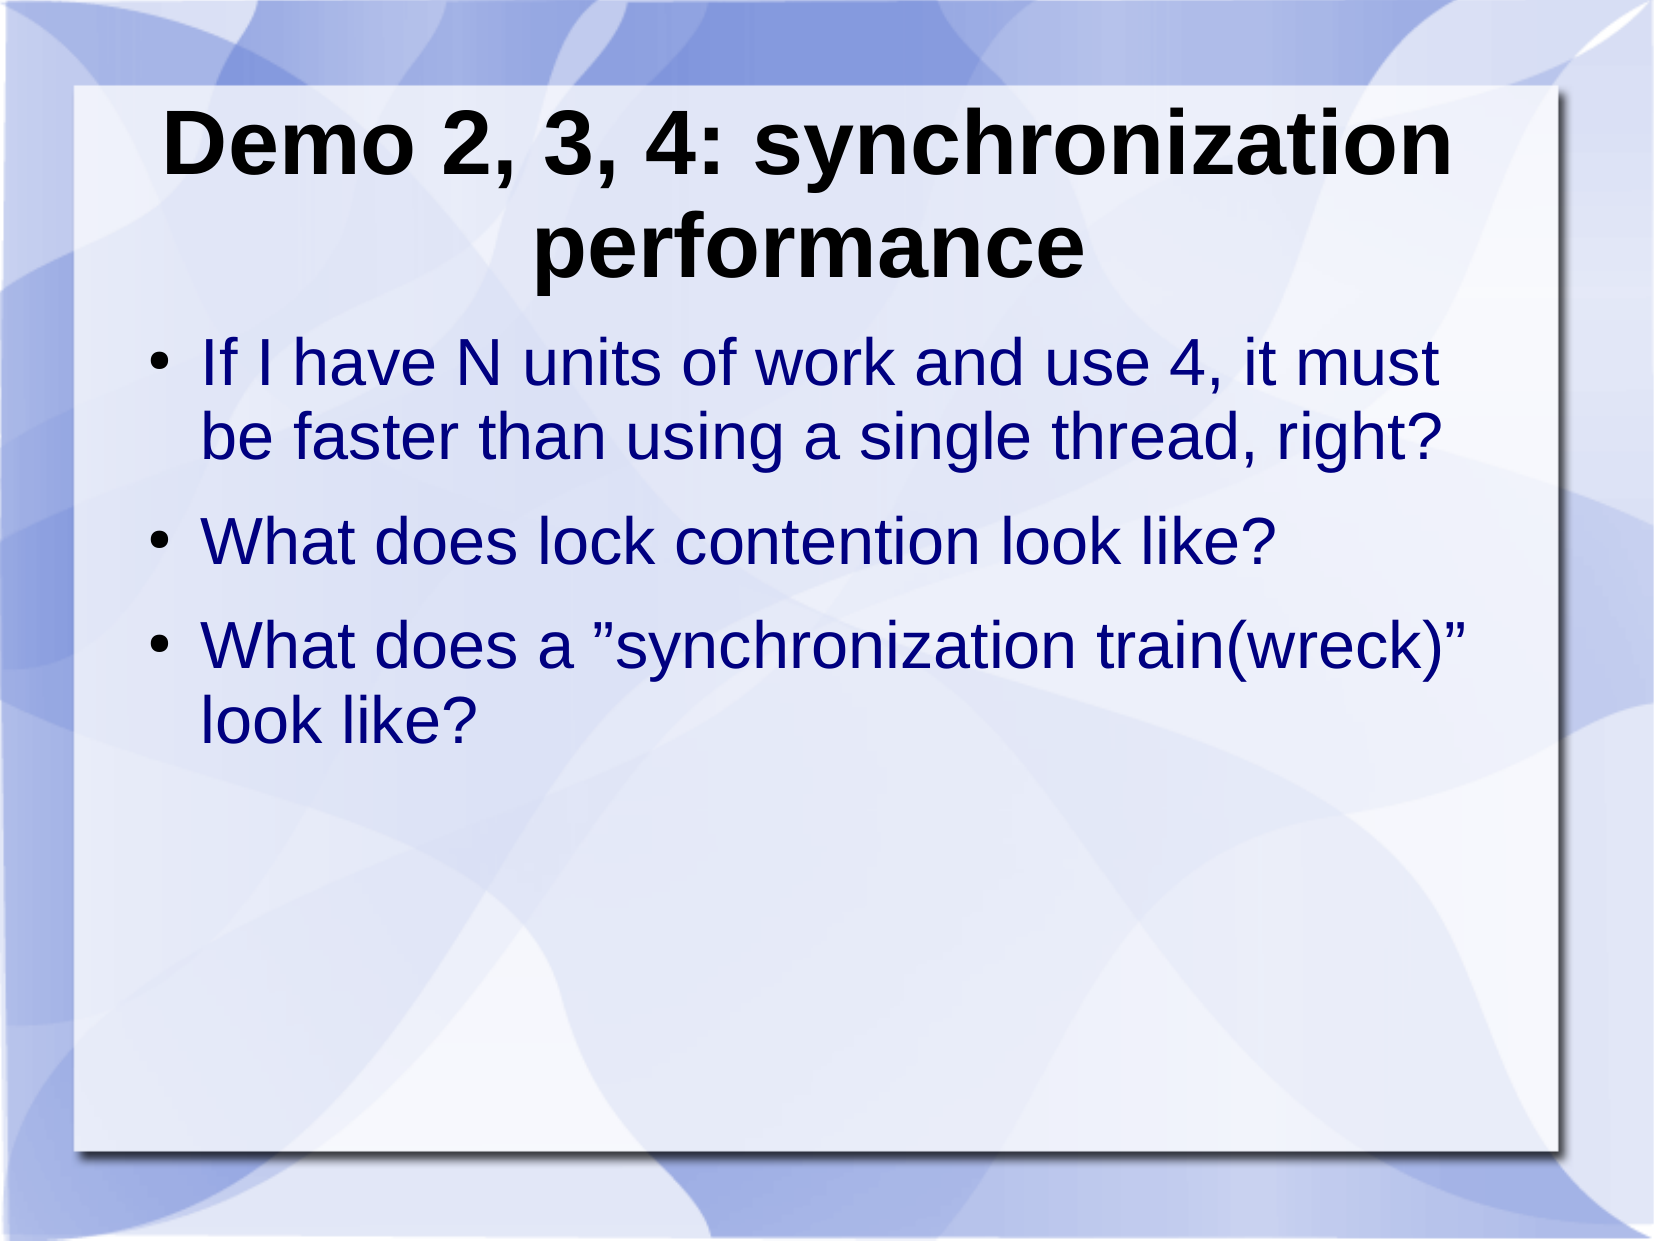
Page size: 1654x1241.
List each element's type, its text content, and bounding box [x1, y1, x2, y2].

list If I have N units of work and use 4, it must be faster than using a single thread, right? What does lock contention look like? What does a ”synchronization train(wreck)” look like? [129, 324, 1489, 1129]
title Demo 2, 3, 4: synchronization performance [82, 91, 1536, 297]
picture [0, 0, 1654, 1241]
